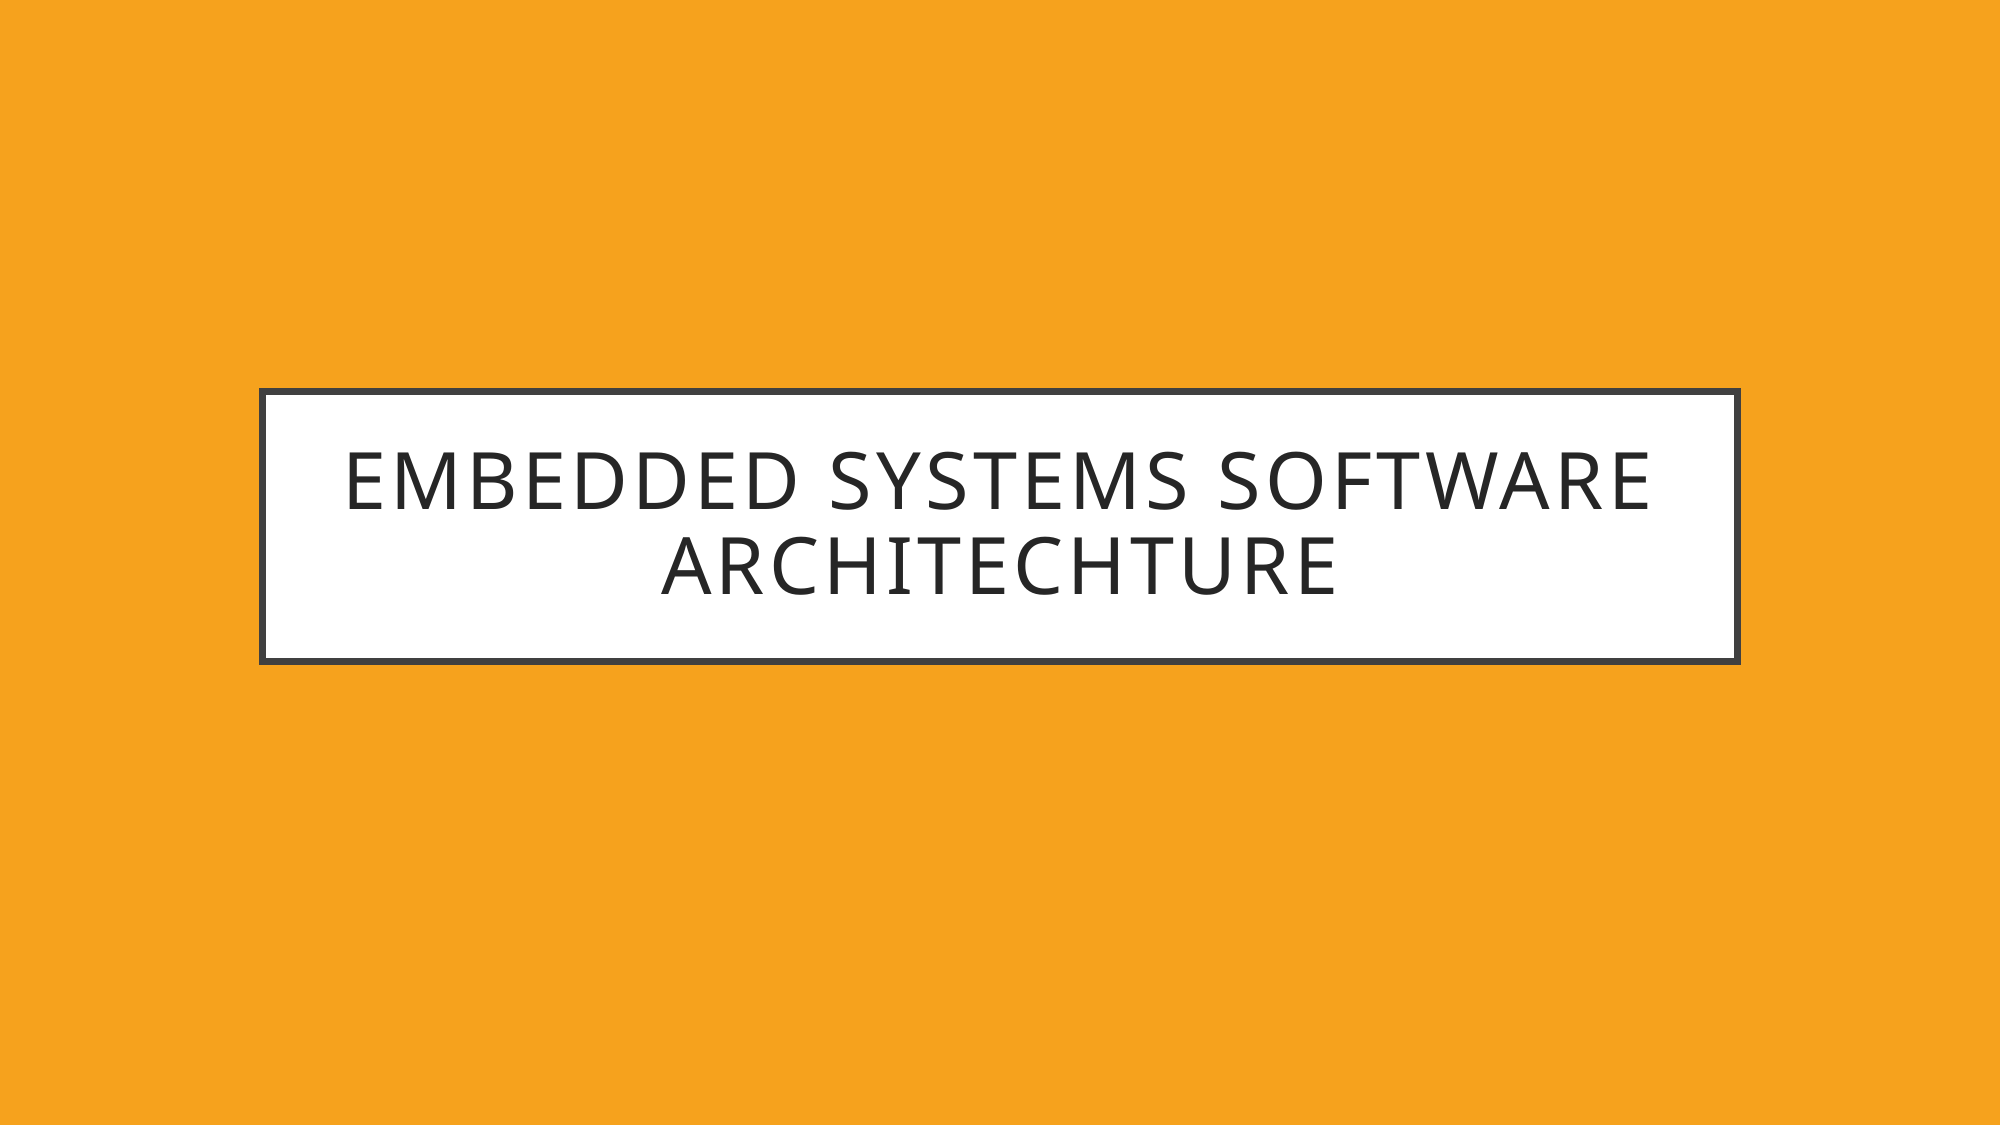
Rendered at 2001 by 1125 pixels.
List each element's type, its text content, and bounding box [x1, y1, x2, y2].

title Embedded systems software architechture [262, 391, 1738, 662]
